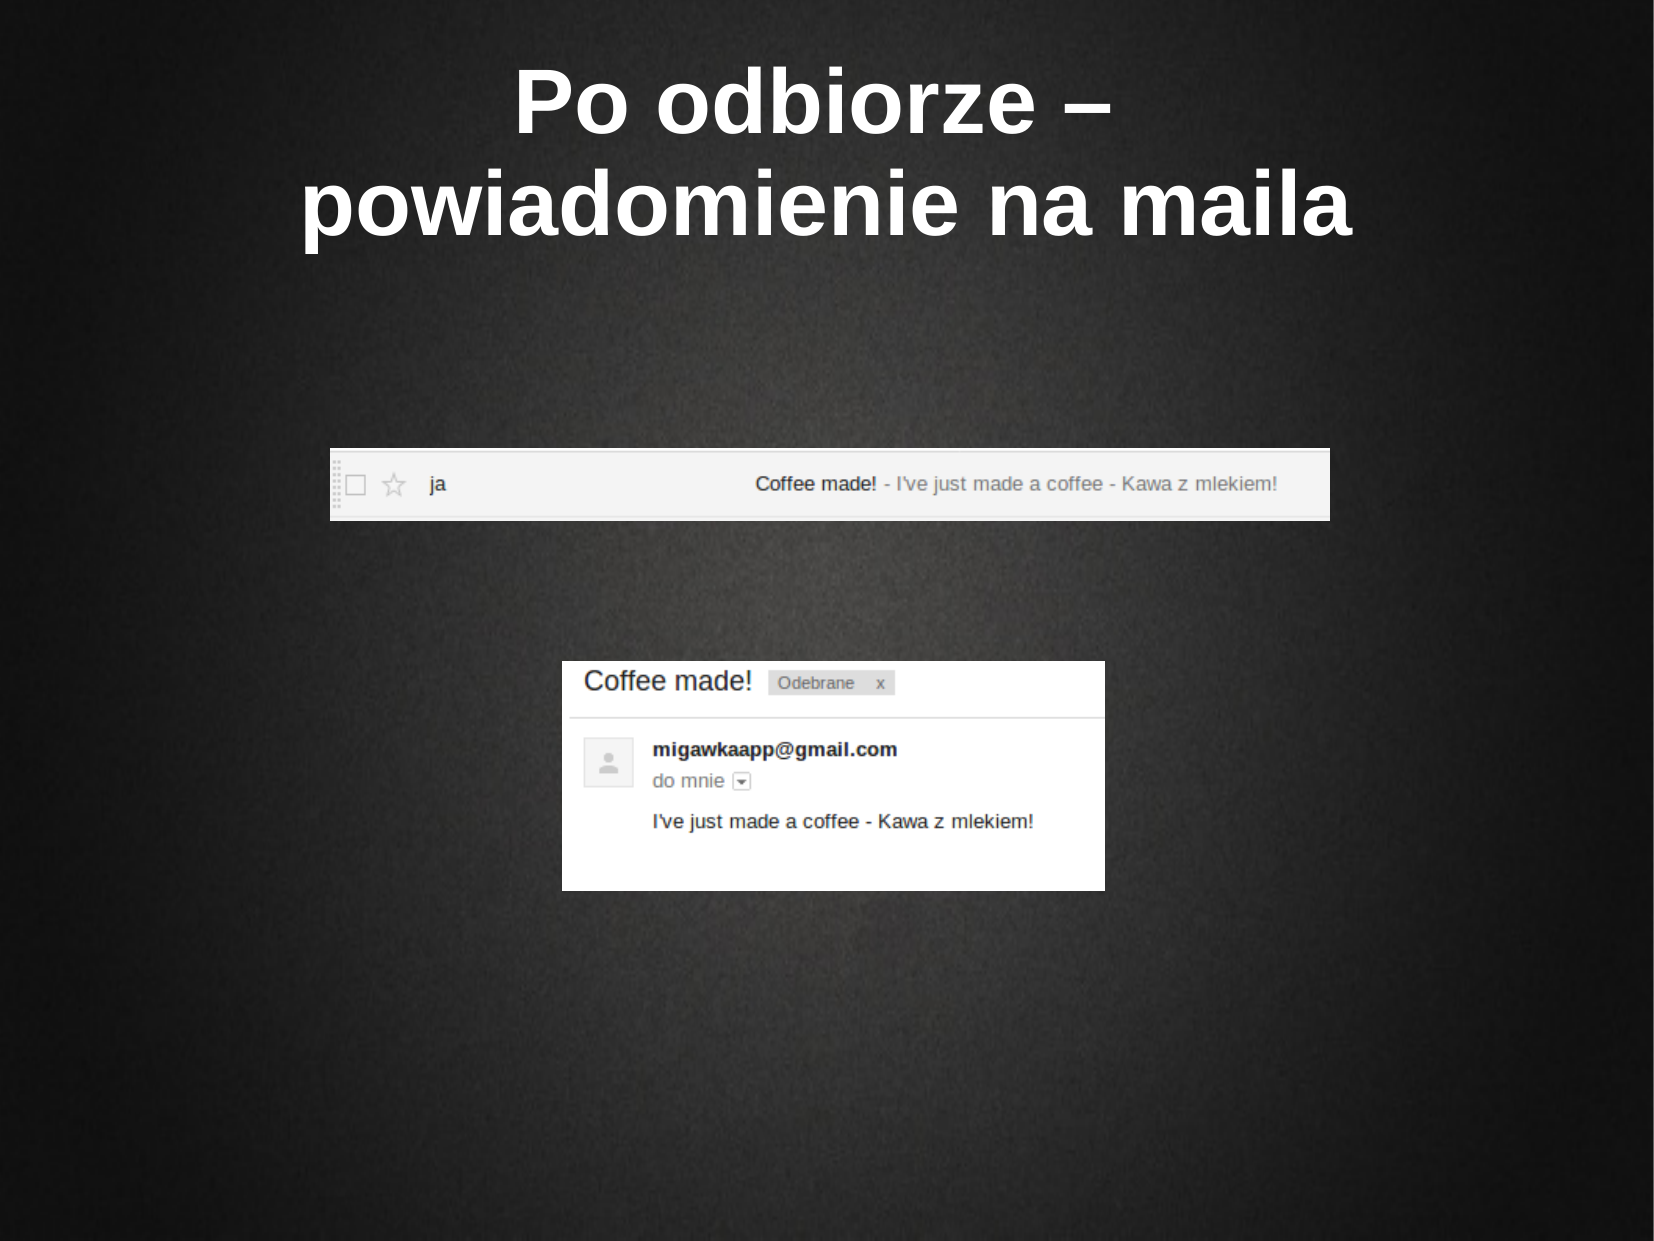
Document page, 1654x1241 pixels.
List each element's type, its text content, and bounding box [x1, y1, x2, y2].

title Po odbiorze – powiadomienie na maila [82, 49, 1571, 257]
picture [0, 0, 1654, 1241]
